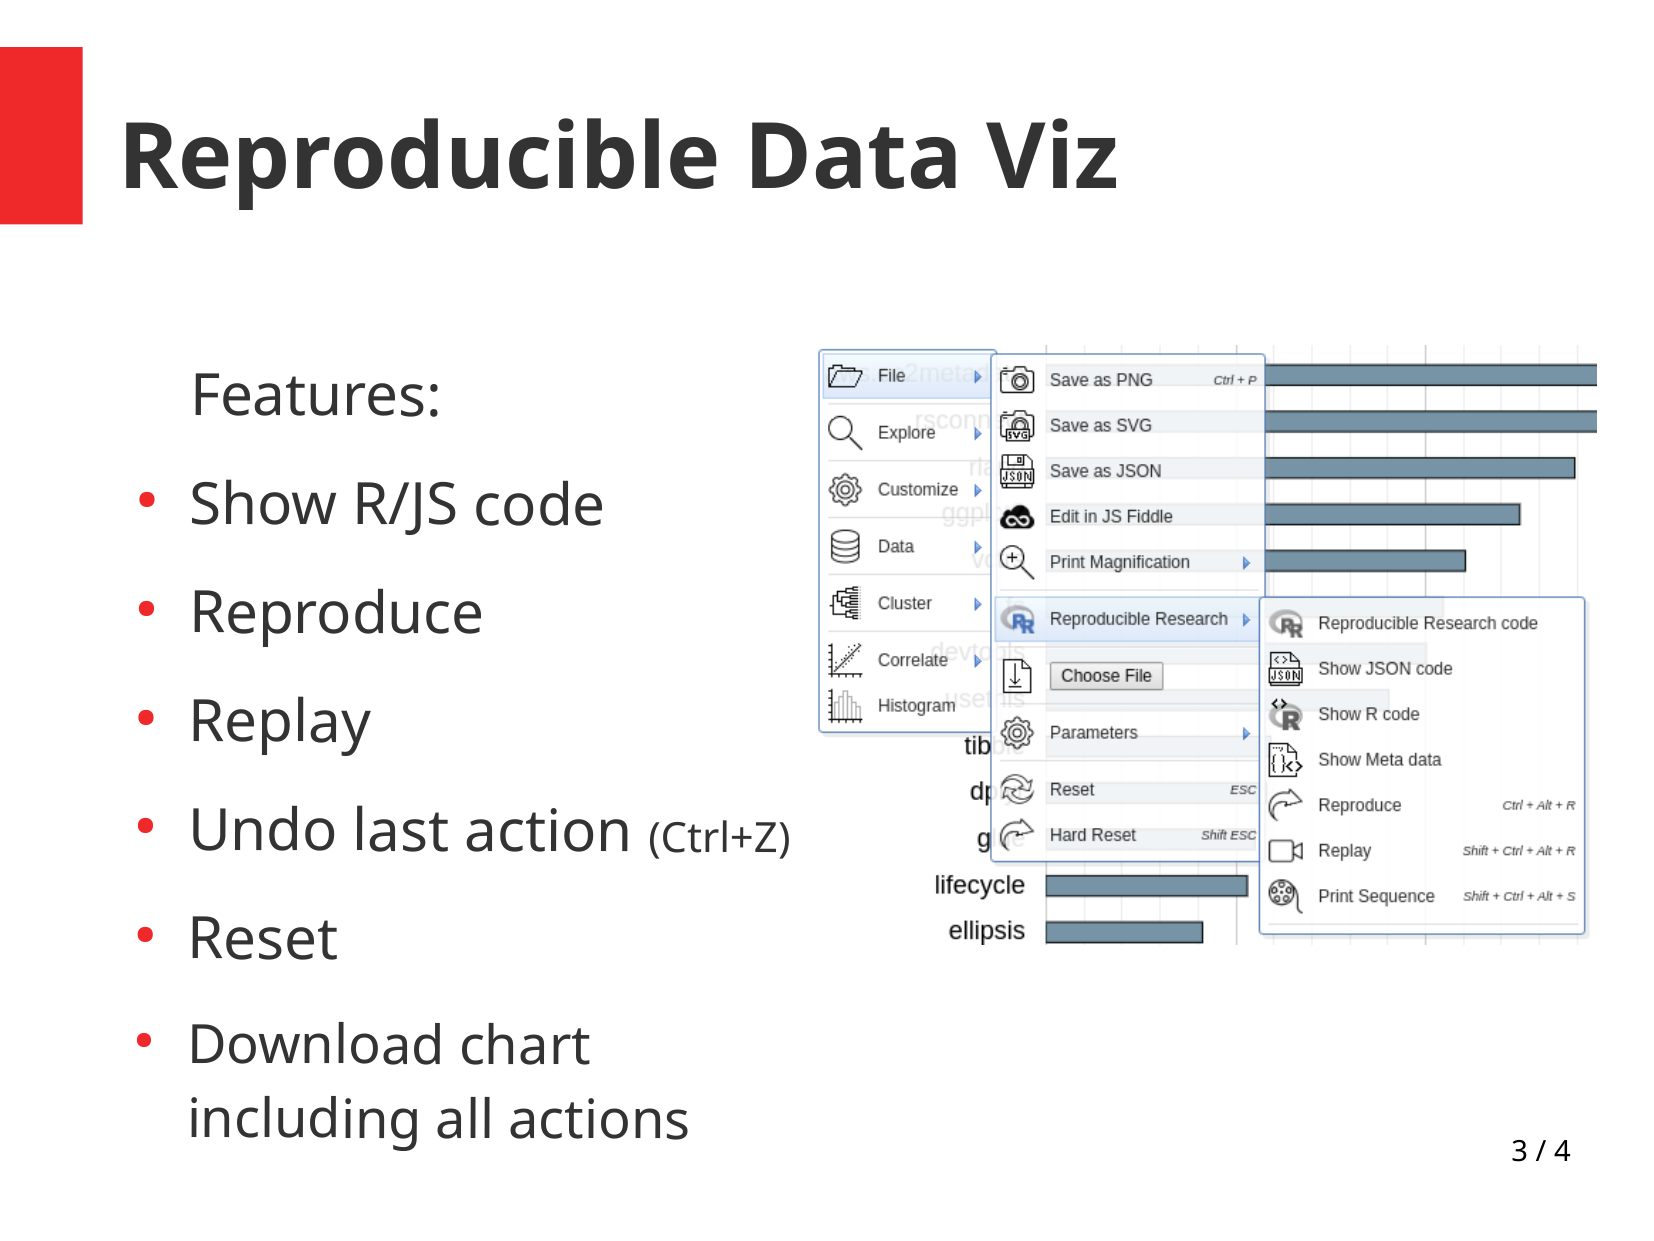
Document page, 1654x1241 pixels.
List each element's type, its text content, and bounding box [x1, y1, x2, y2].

list Features: Show R/JS code Reproduce Replay Undo last action (Ctrl+Z) Reset Download chart including all actions [116, 352, 826, 1156]
picture [810, 345, 1597, 946]
title Reproducible Data Viz [118, 49, 1571, 257]
